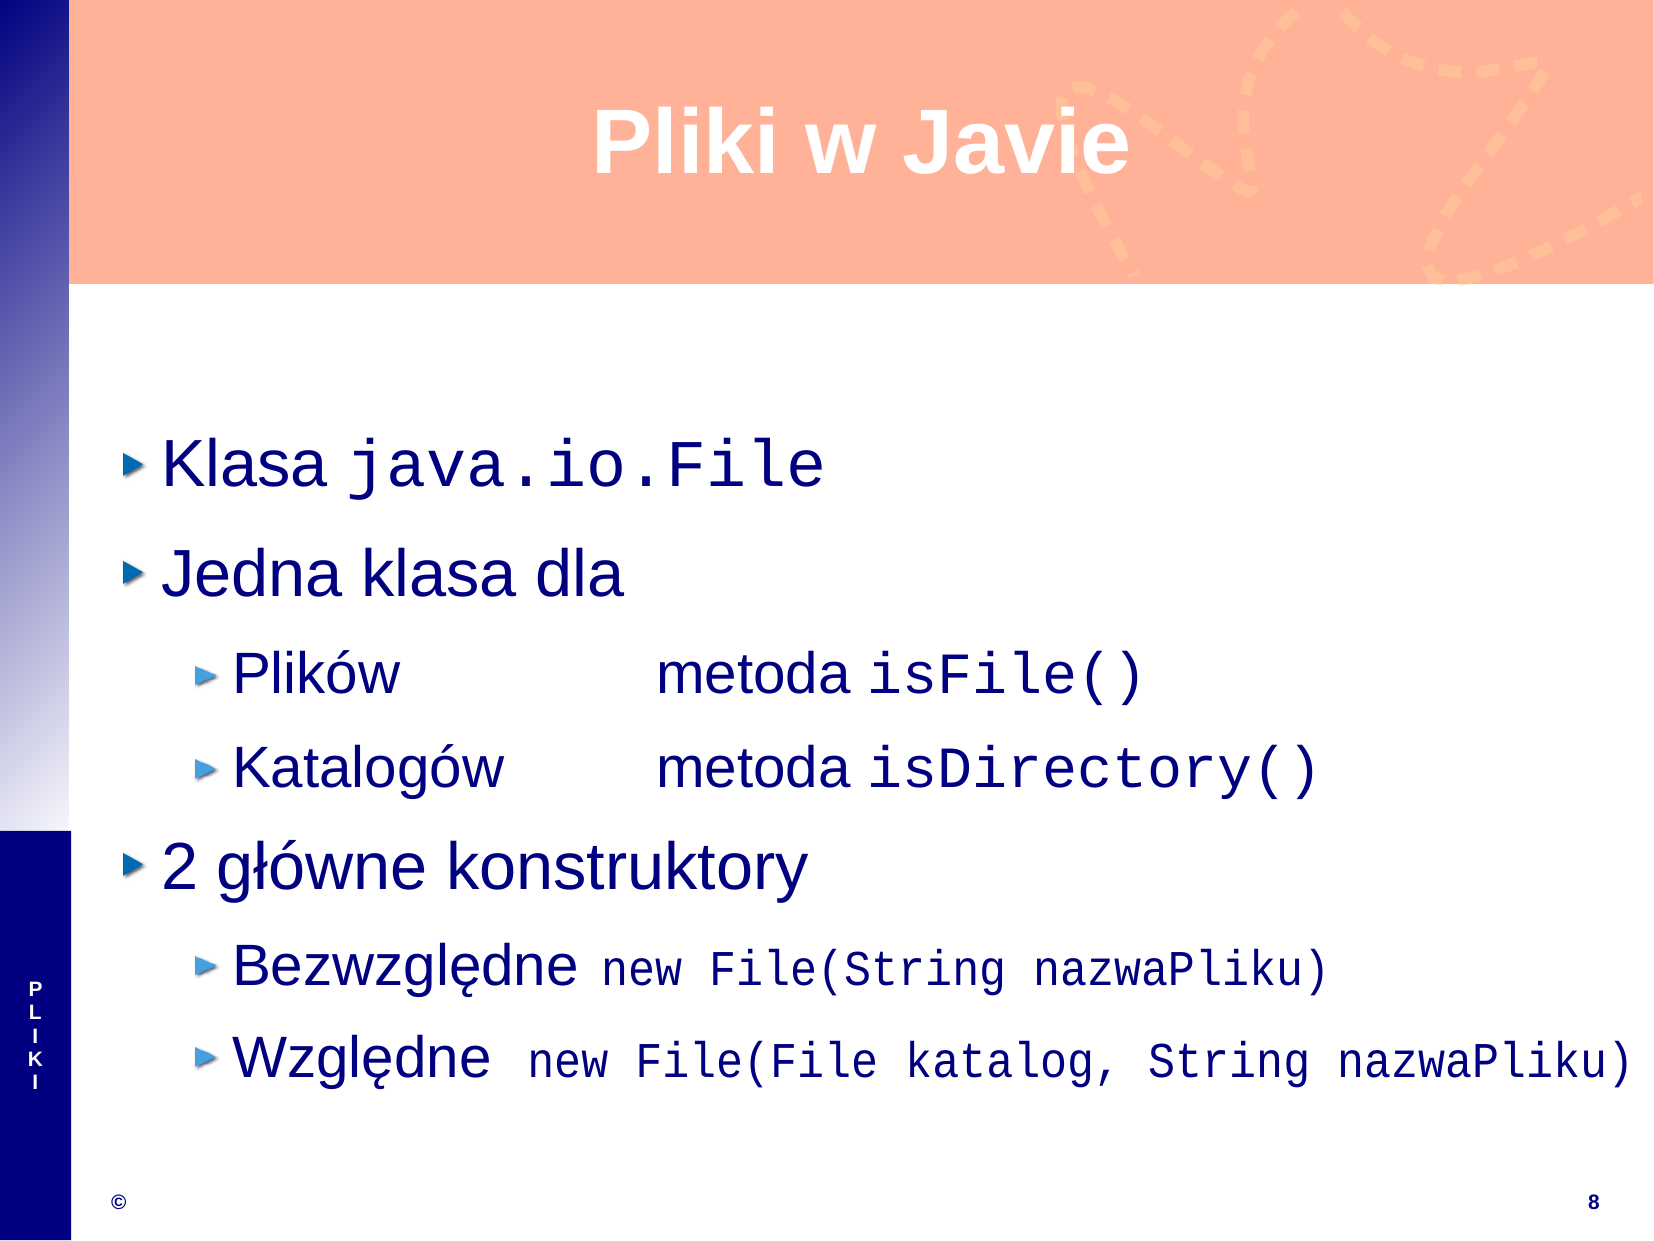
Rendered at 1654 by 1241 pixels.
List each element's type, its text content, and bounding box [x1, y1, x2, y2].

title Pliki w Javie [70, 37, 1654, 246]
text_box P L I K I [0, 830, 71, 1241]
list Klasa java.io.File Jedna klasa dla Plików metoda isFile() Katalogów metoda isDirectory() 2 główne konstruktory Bezwzględne new File(String nazwaPliku) Względne new File(File katalog, String nazwaPliku) [90, 425, 1635, 1085]
